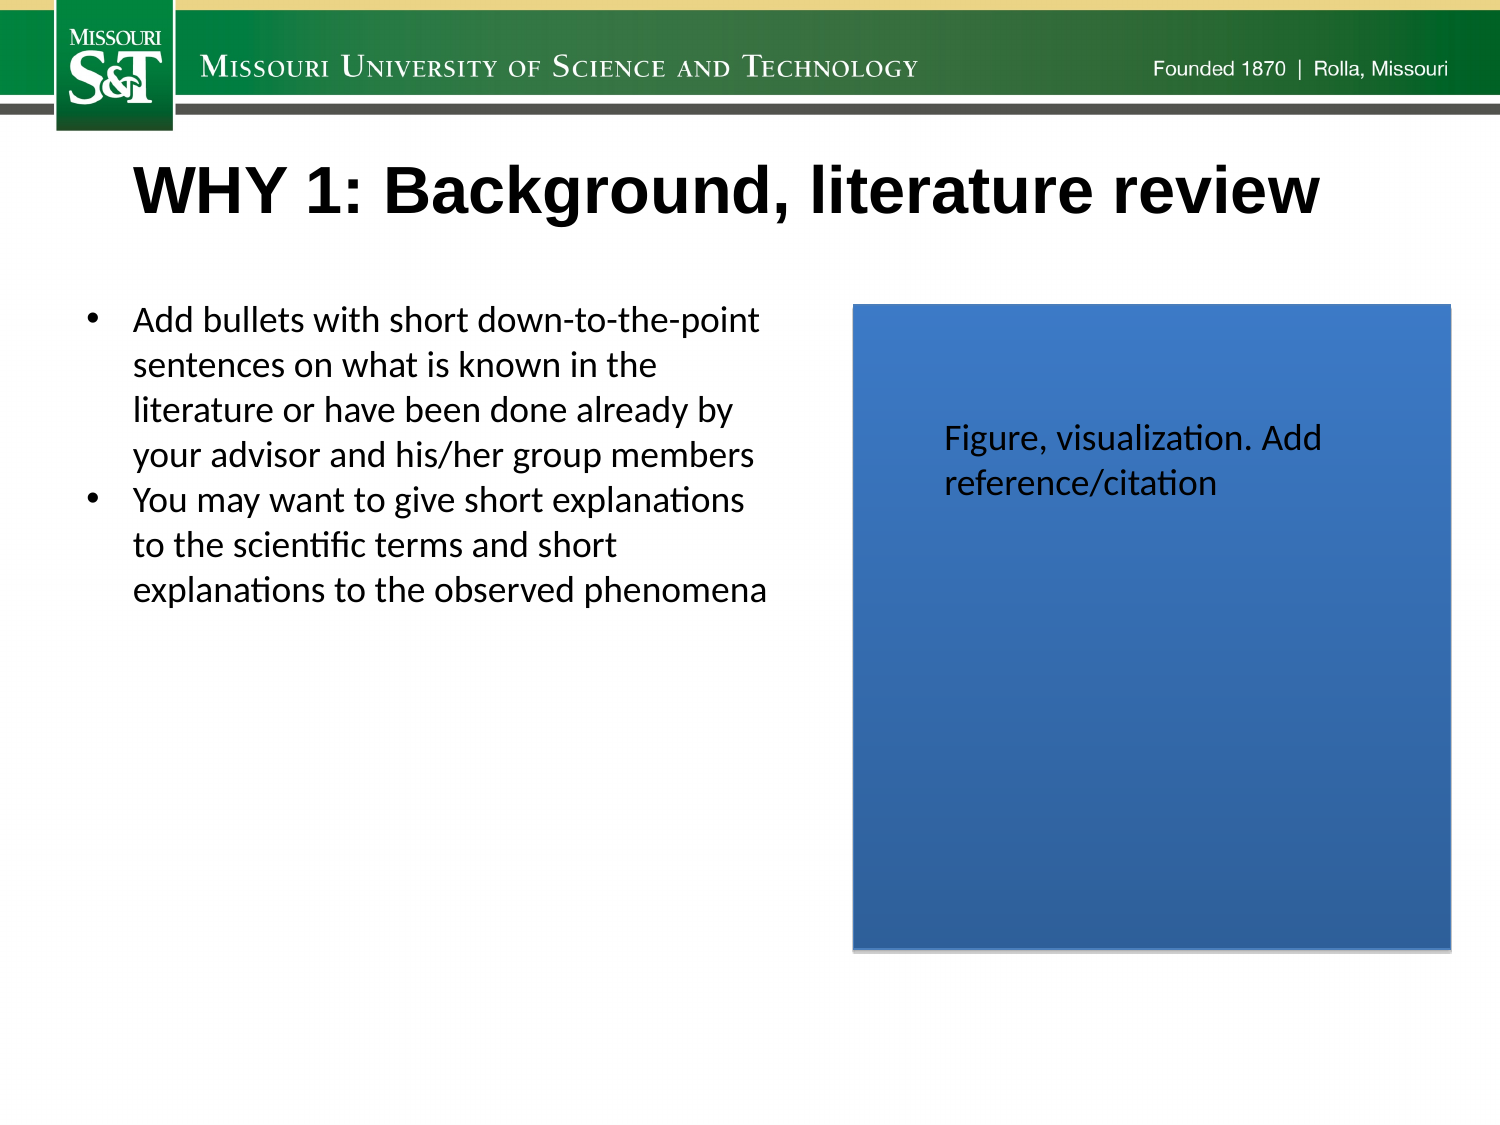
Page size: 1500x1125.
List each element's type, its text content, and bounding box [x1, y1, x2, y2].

text_box Figure, visualization. Add reference/citation [929, 405, 1451, 511]
picture [0, 0, 1500, 1125]
text_box WHY 1: Background, literature review [118, 139, 1337, 235]
text_box [853, 304, 1451, 950]
text_box Add bullets with short down-to-the-point sentences on what is known in the literature or have been done already by your advisor and his/her group members You may want to give short explanations to the scientific terms and short explanations to the observed phenomena [71, 287, 785, 618]
